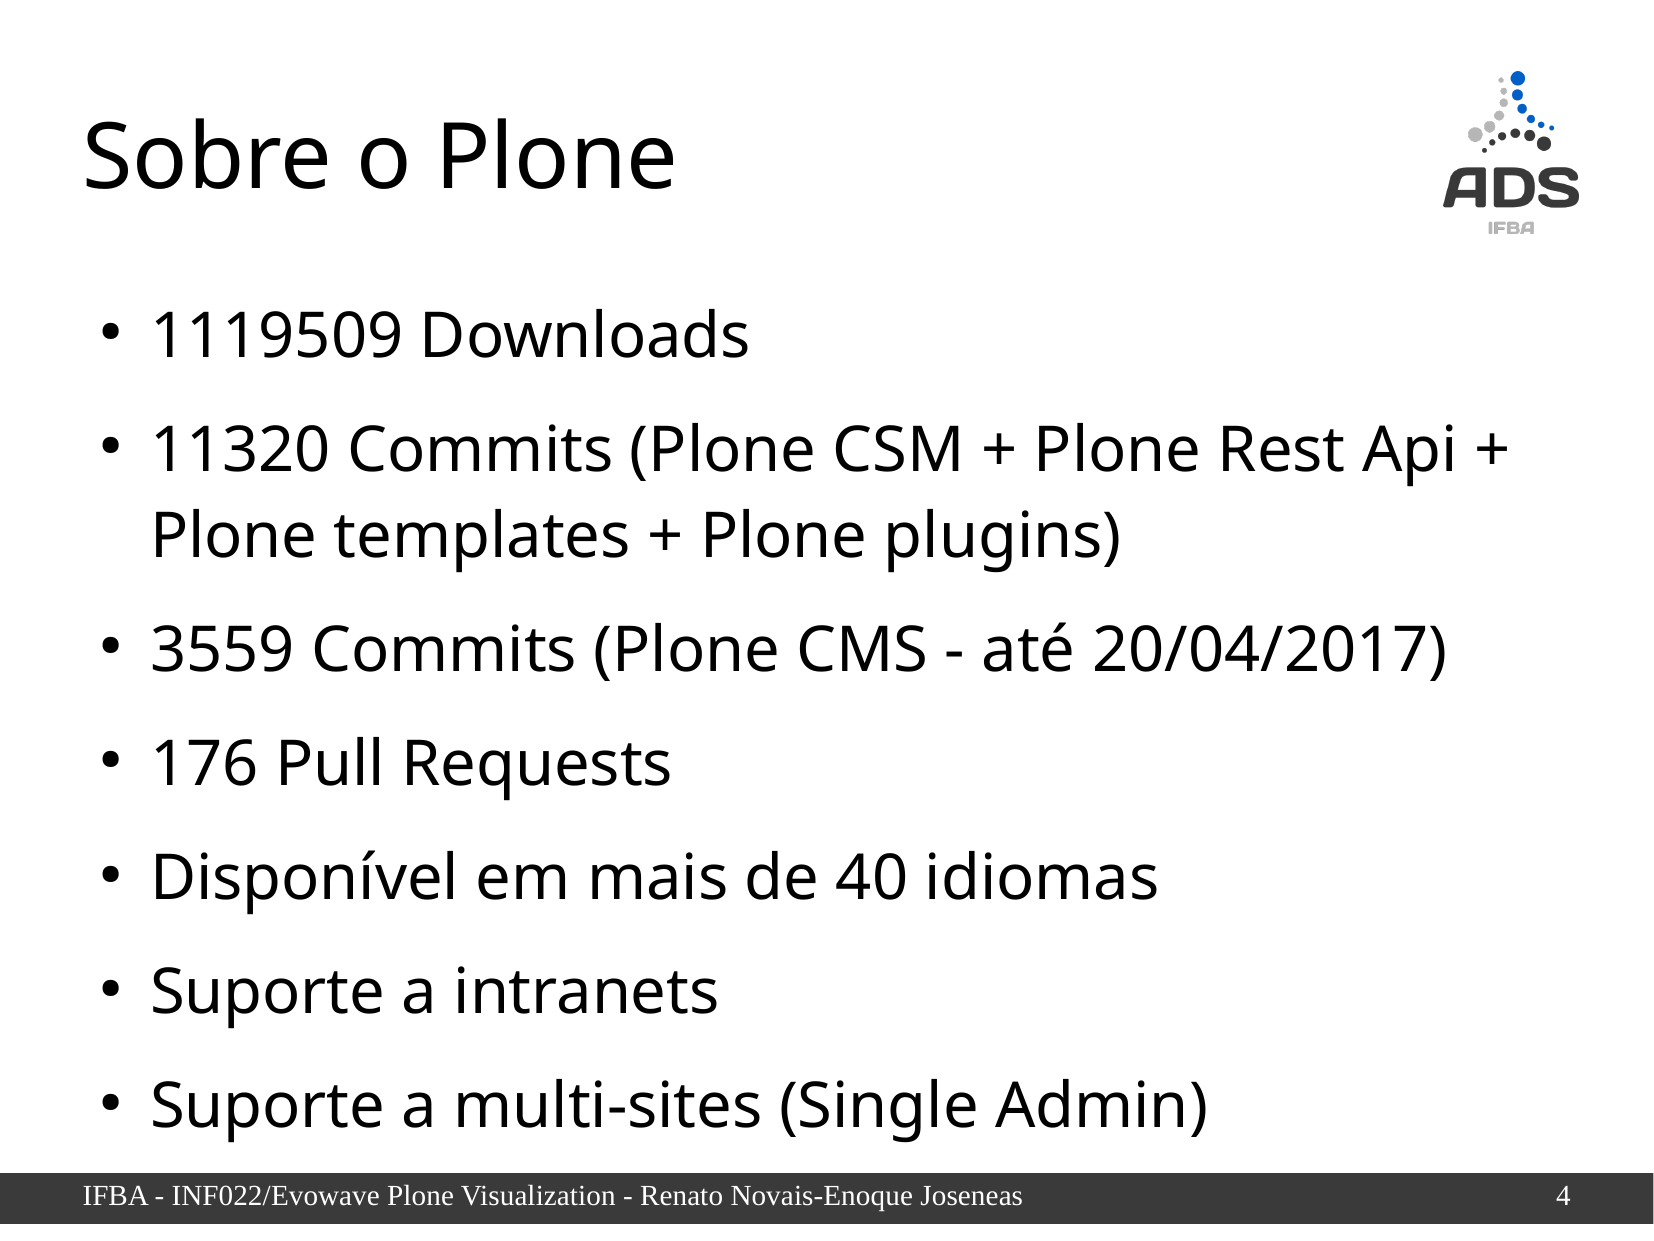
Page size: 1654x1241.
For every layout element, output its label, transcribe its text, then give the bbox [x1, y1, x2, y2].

picture [1443, 71, 1579, 234]
list 1119509 Downloads 11320 Commits (Plone CSM + Plone Rest Api + Plone templates + Plone plugins) 3559 Commits (Plone CMS - até 20/04/2017) 176 Pull Requests Disponível em mais de 40 idiomas Suporte a intranets Suporte a multi-sites (Single Admin) [82, 290, 1571, 1156]
title Sobre o Plone [82, 49, 1426, 257]
